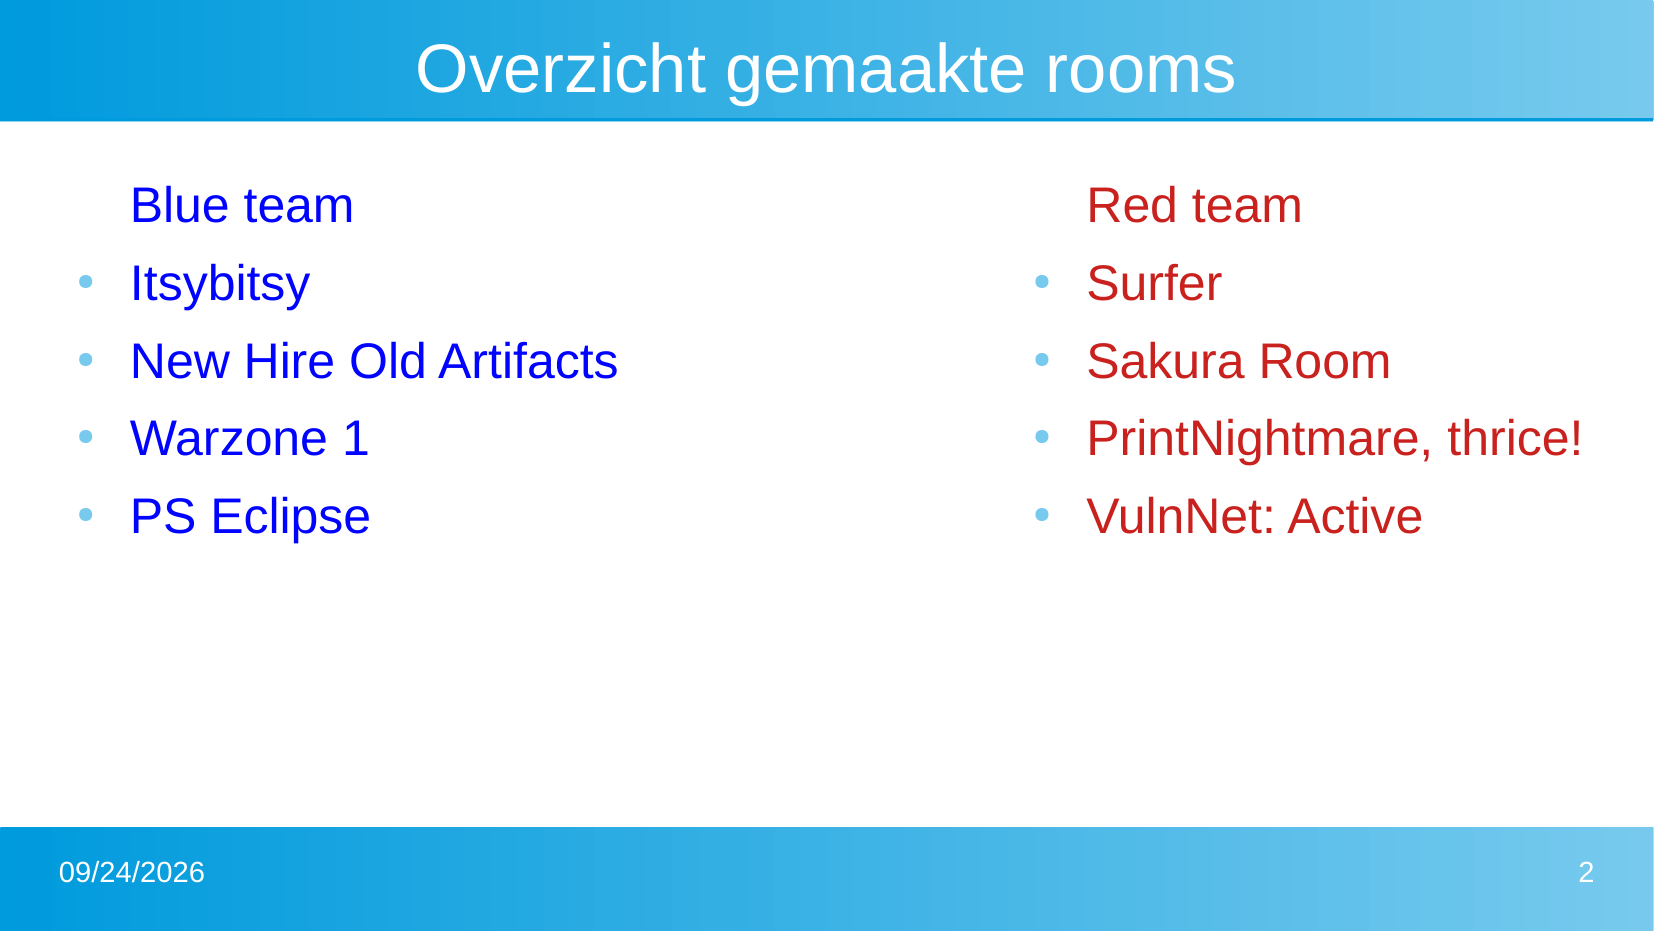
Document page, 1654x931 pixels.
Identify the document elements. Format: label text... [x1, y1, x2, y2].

list Blue team Itsybitsy New Hire Old Artifacts Warzone 1 PS Eclipse [59, 177, 638, 768]
title Overzicht gemaakte rooms [59, 29, 1595, 108]
list Red team Surfer Sakura Room PrintNightmare, thrice! VulnNet: Active [1015, 177, 1594, 768]
